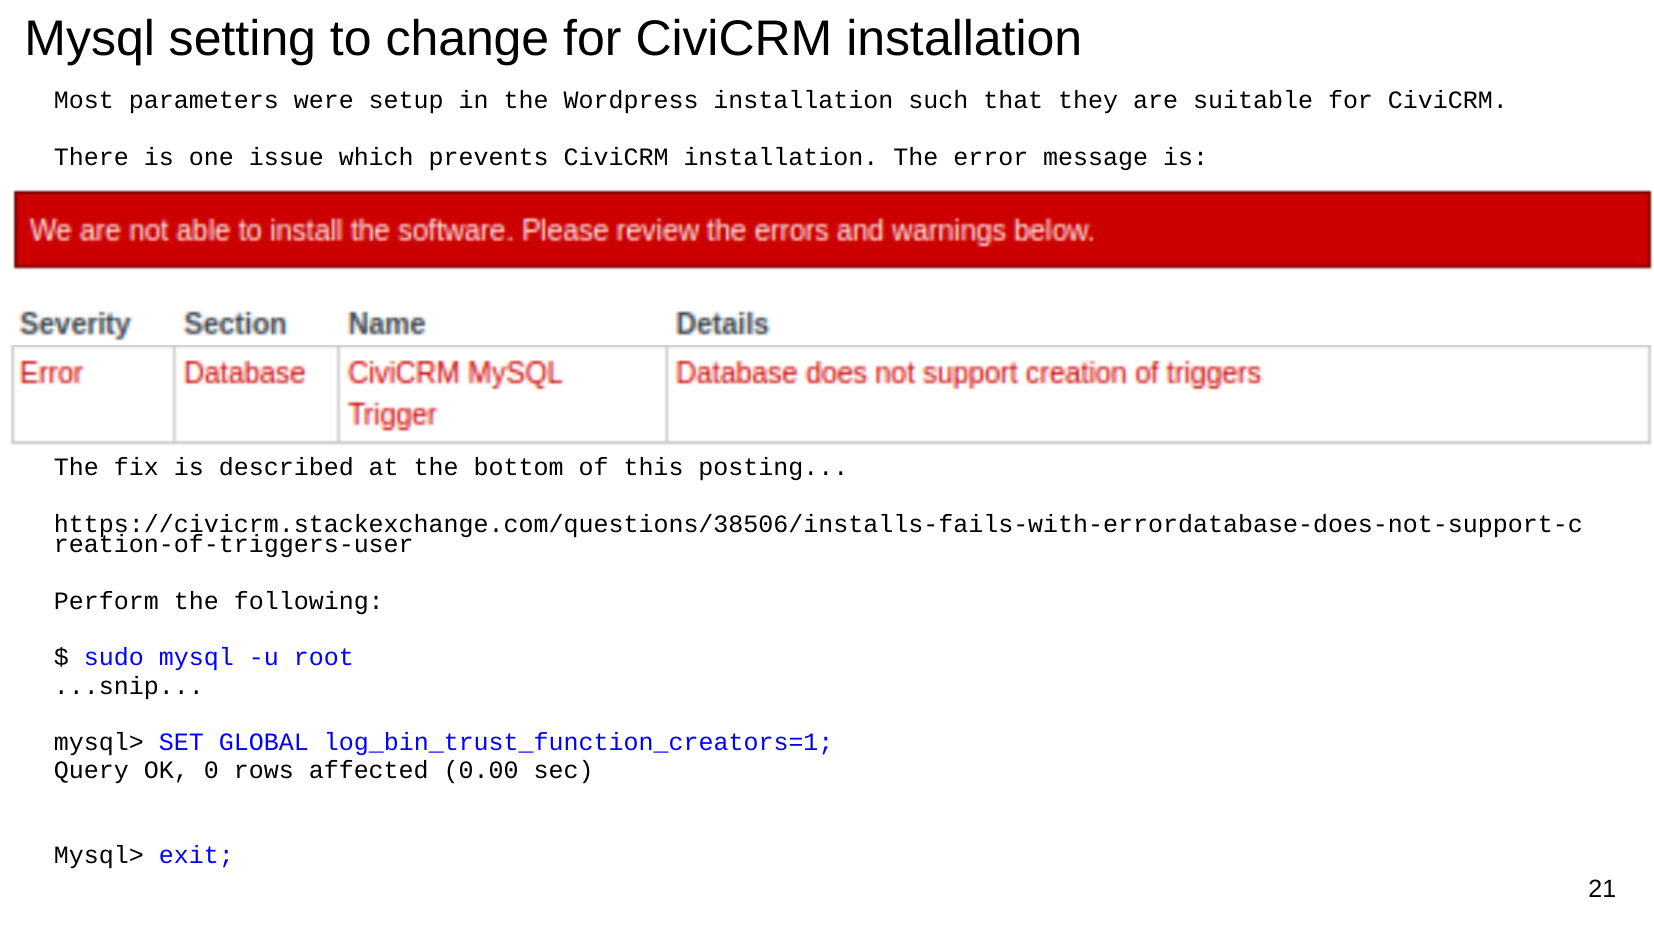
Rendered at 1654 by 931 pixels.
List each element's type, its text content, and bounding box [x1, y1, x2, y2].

text_box Most parameters were setup in the Wordpress installation such that they are suitable for CiviCRM. There is one issue which prevents CiviCRM installation. The error message is: The fix is described at the bottom of this posting... https://civicrm.stackexchange.com/questions/38506/installs-fails-with-errordatabase-does-not-support-creation-of-triggers-user Perform the following: $ sudo mysql -u root ...snip... mysql> SET GLOBAL log_bin_trust_function_creators=1; Query OK, 0 rows affected (0.00 sec) Mysql> exit; [39, 453, 1606, 931]
subtitle Mysql setting to change for CiviCRM installation [24, 9, 1596, 112]
text_box Most parameters were setup in the Wordpress installation such that they are suitable for CiviCRM. There is one issue which prevents CiviCRM installation. The error message is: The fix is described at the bottom of this posting... https://civicrm.stackexchange.com/questions/38506/installs-fails-with-errordatabase-does-not-support-creation-of-triggers-user Perform the following: $ sudo mysql -u root ...snip... mysql> SET GLOBAL log_bin_trust_function_creators=1; Query OK, 0 rows affected (0.00 sec) Mysql> exit; [39, 80, 1606, 186]
text_box <number> [1573, 867, 1636, 911]
picture [6, 186, 1654, 453]
